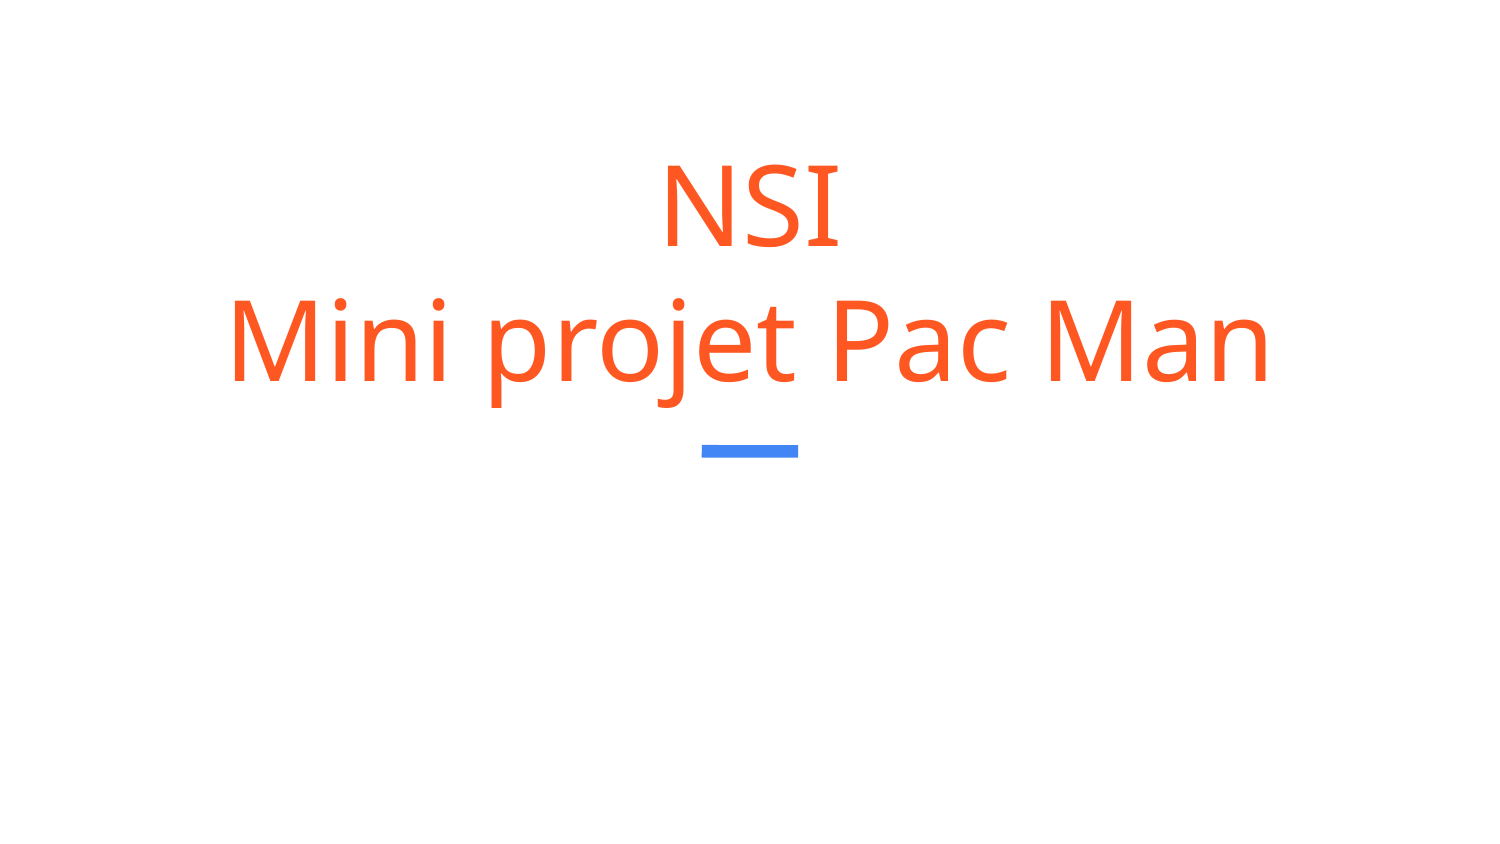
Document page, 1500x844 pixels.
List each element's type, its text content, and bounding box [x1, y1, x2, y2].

title NSI Mini projet Pac Man [51, 97, 1449, 419]
